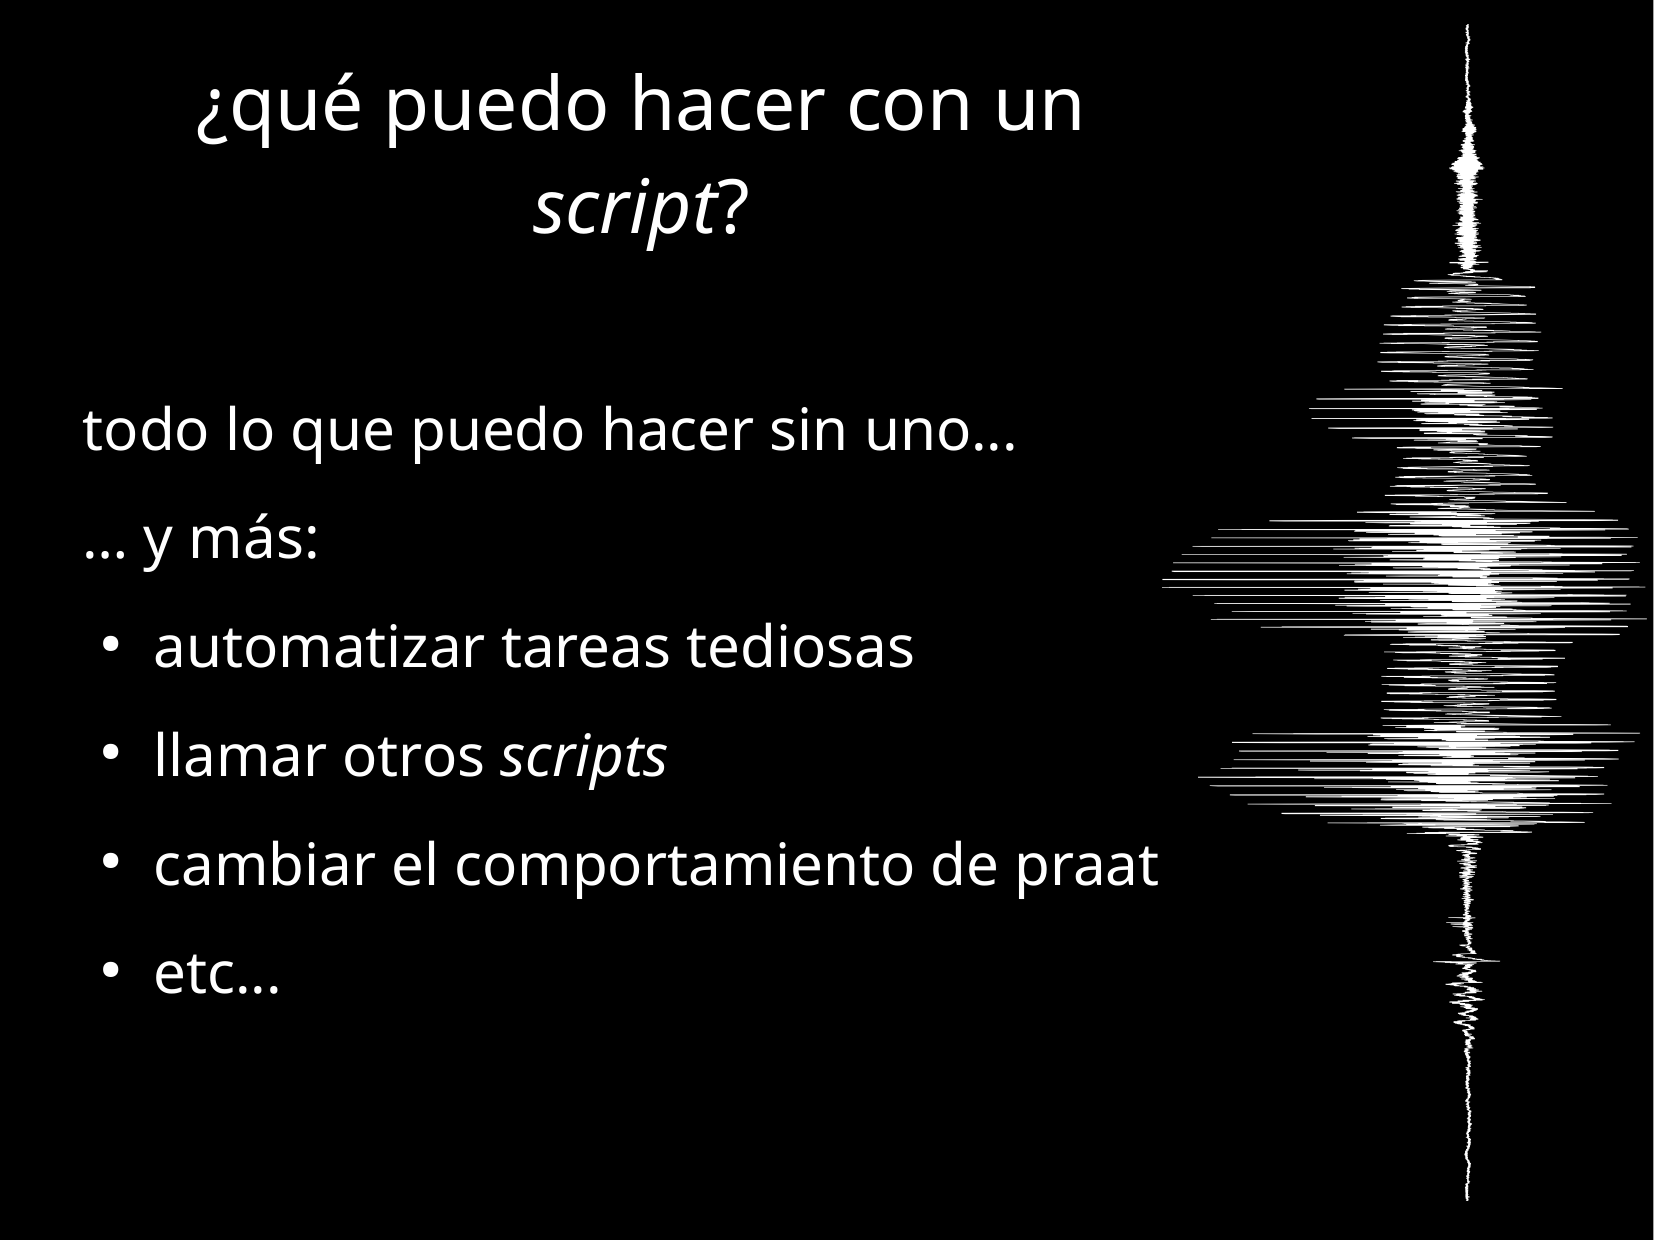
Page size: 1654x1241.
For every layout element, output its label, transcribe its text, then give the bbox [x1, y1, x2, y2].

list todo lo que puedo hacer sin uno... … y más: automatizar tareas tediosas llamar otros scripts cambiar el comportamiento de praat etc... [82, 290, 1201, 1109]
title ¿qué puedo hacer con un script? [82, 49, 1201, 257]
picture [1162, 24, 1647, 1201]
